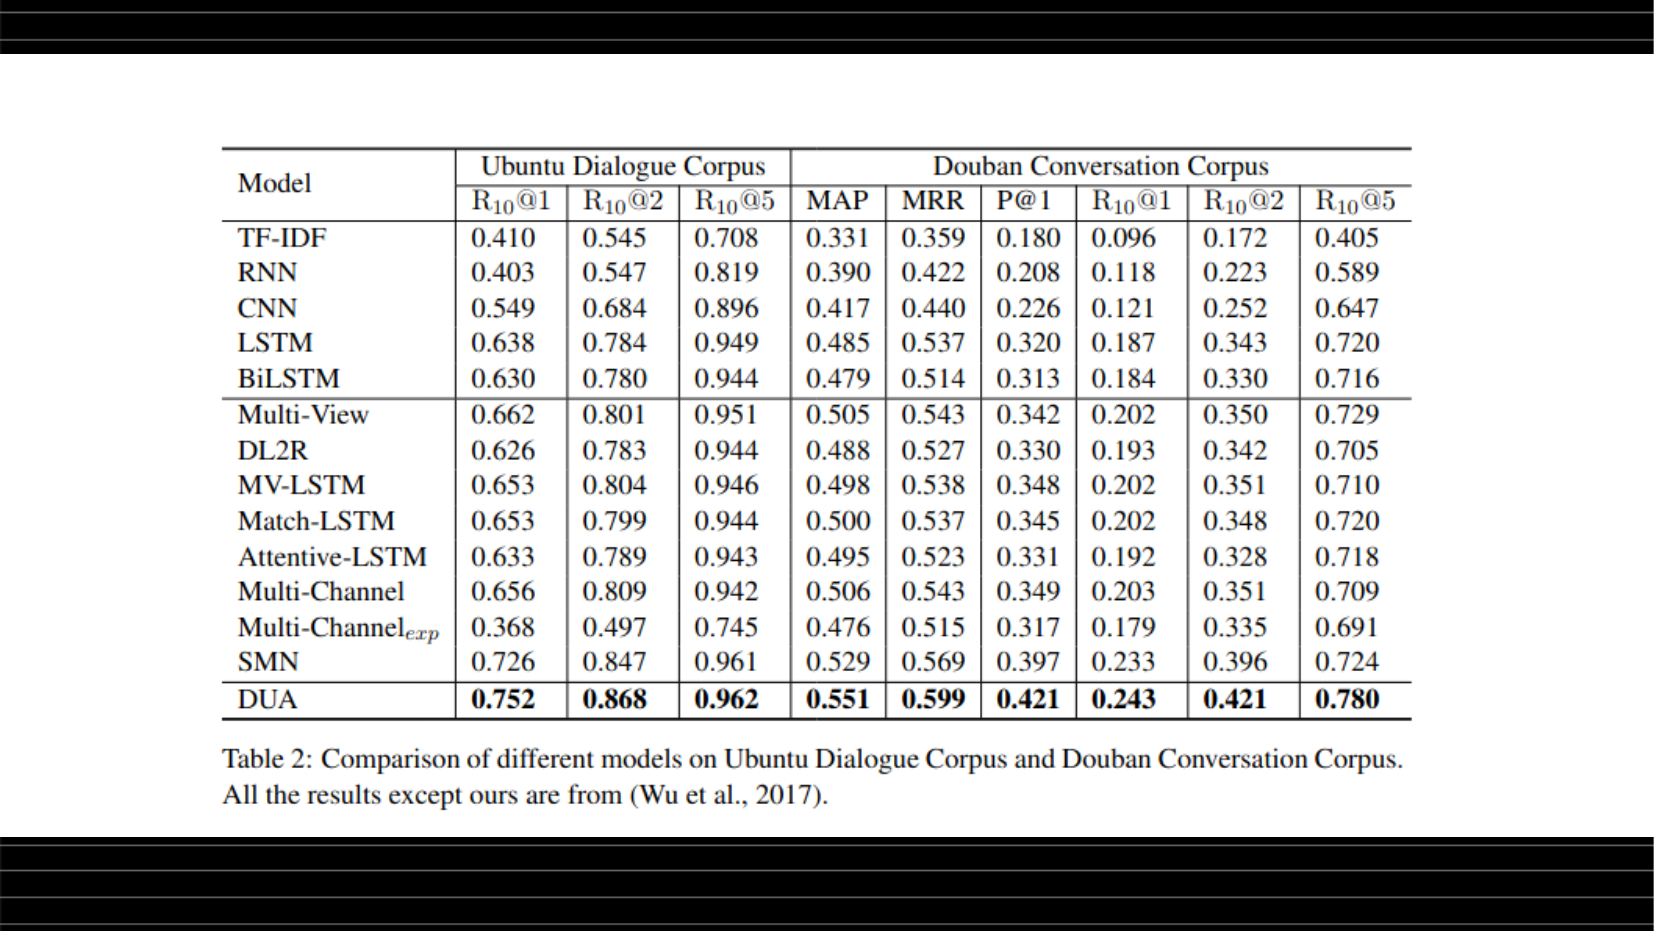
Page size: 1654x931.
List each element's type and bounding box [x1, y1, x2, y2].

picture [0, 0, 1654, 54]
picture [0, 837, 1654, 931]
picture [191, 122, 1459, 829]
